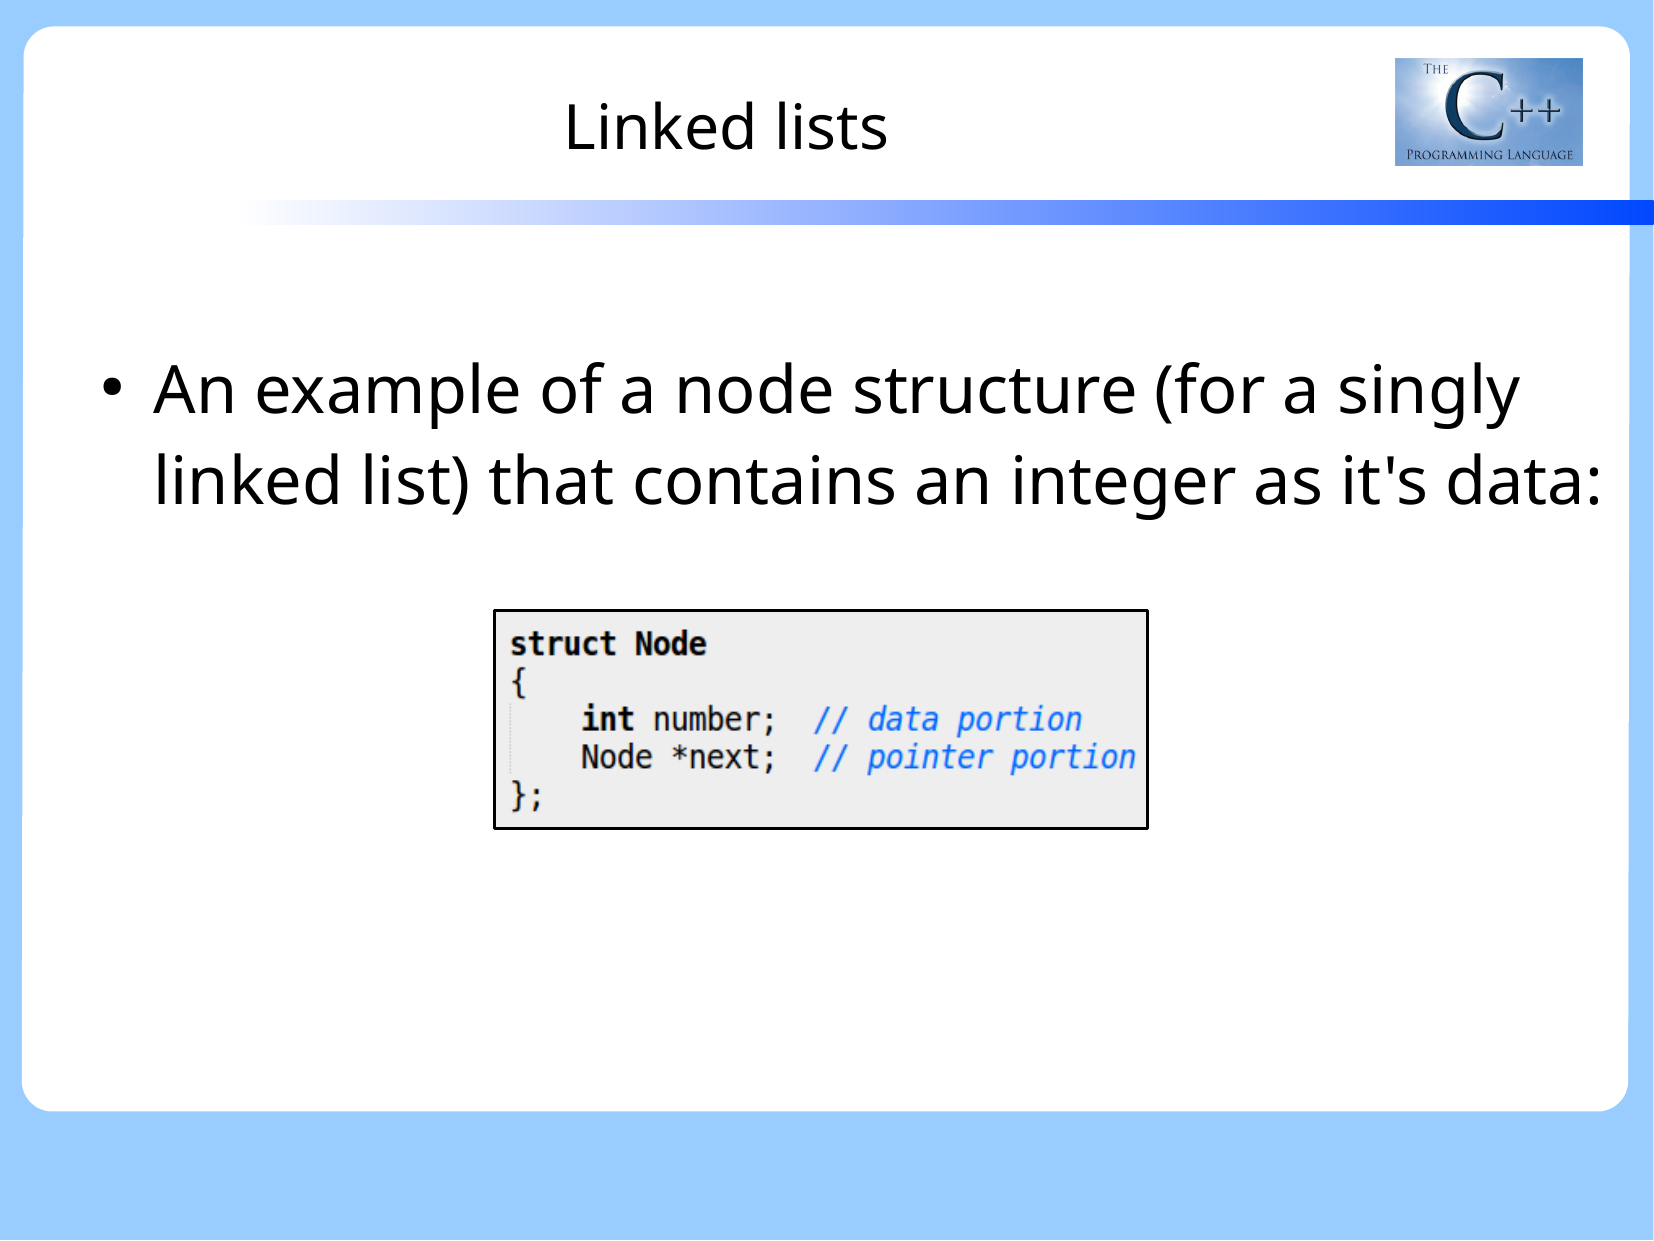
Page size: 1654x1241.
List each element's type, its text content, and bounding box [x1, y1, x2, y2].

title Linked lists [82, 49, 1371, 201]
list An example of a node structure (for a singly linked list) that contains an integer as it's data: [82, 342, 1607, 1087]
picture [495, 611, 1146, 827]
picture [1395, 58, 1583, 166]
